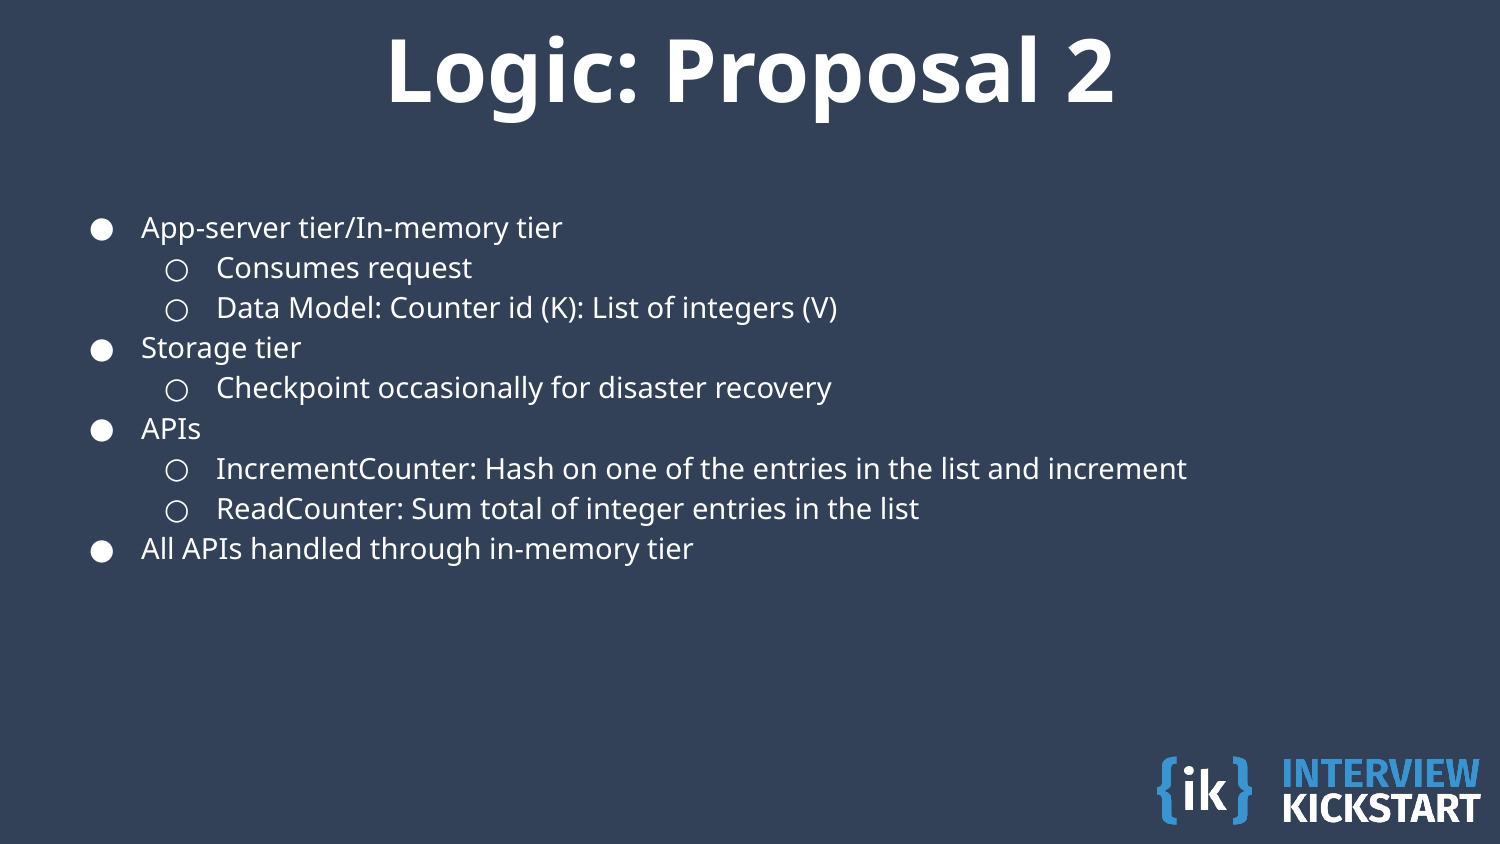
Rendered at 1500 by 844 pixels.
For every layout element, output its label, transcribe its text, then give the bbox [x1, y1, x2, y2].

picture [1151, 751, 1491, 830]
list App-server tier/In-memory tier Consumes request Data Model: Counter id (K): List of integers (V) Storage tier Checkpoint occasionally for disaster recovery APIs IncrementCounter: Hash on one of the entries in the list and increment ReadCounter: Sum total of integer entries in the list All APIs handled through in-memory tier [51, 189, 1449, 750]
title Logic: Proposal 2 [51, 0, 1449, 94]
